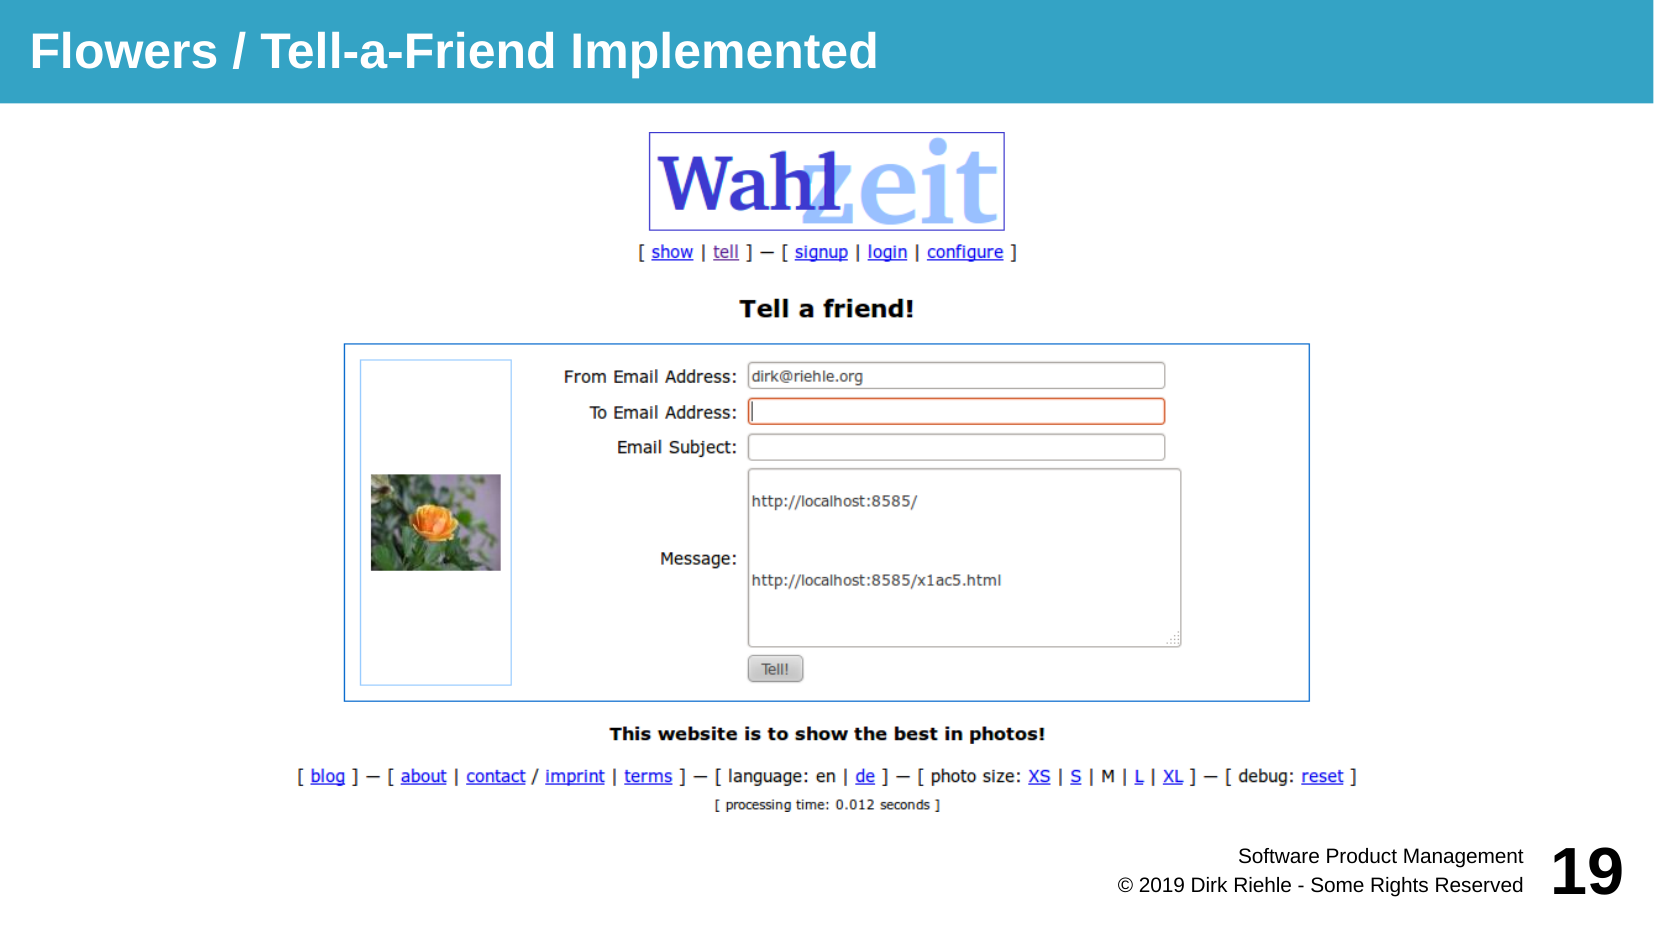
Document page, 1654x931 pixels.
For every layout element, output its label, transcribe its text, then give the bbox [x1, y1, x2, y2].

title Flowers / Tell-a-Friend Implemented [0, 0, 1654, 104]
picture [308, 132, 1345, 812]
